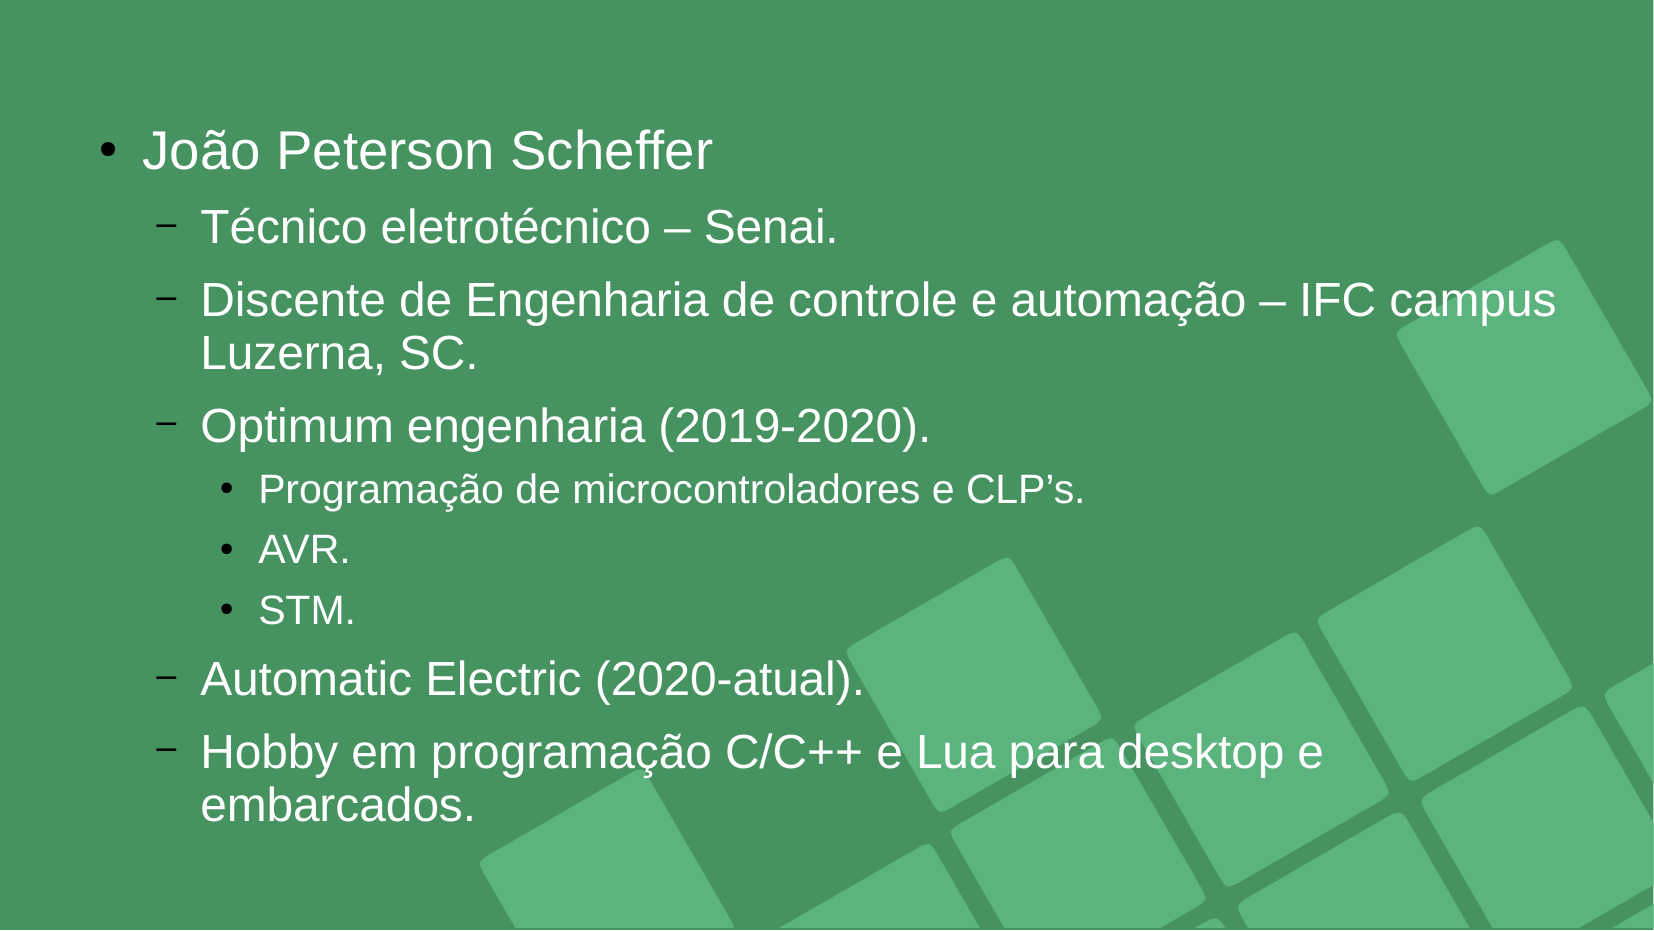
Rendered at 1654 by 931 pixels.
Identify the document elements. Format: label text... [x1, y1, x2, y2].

list João Peterson Scheffer Técnico eletrotécnico – Senai. Discente de Engenharia de controle e automação – IFC campus Luzerna, SC. Optimum engenharia (2019-2020). Programação de microcontroladores e CLP’s. AVR. STM. Automatic Electric (2020-atual). Hobby em programação C/C++ e Lua para desktop e embarcados. [84, 120, 1573, 841]
